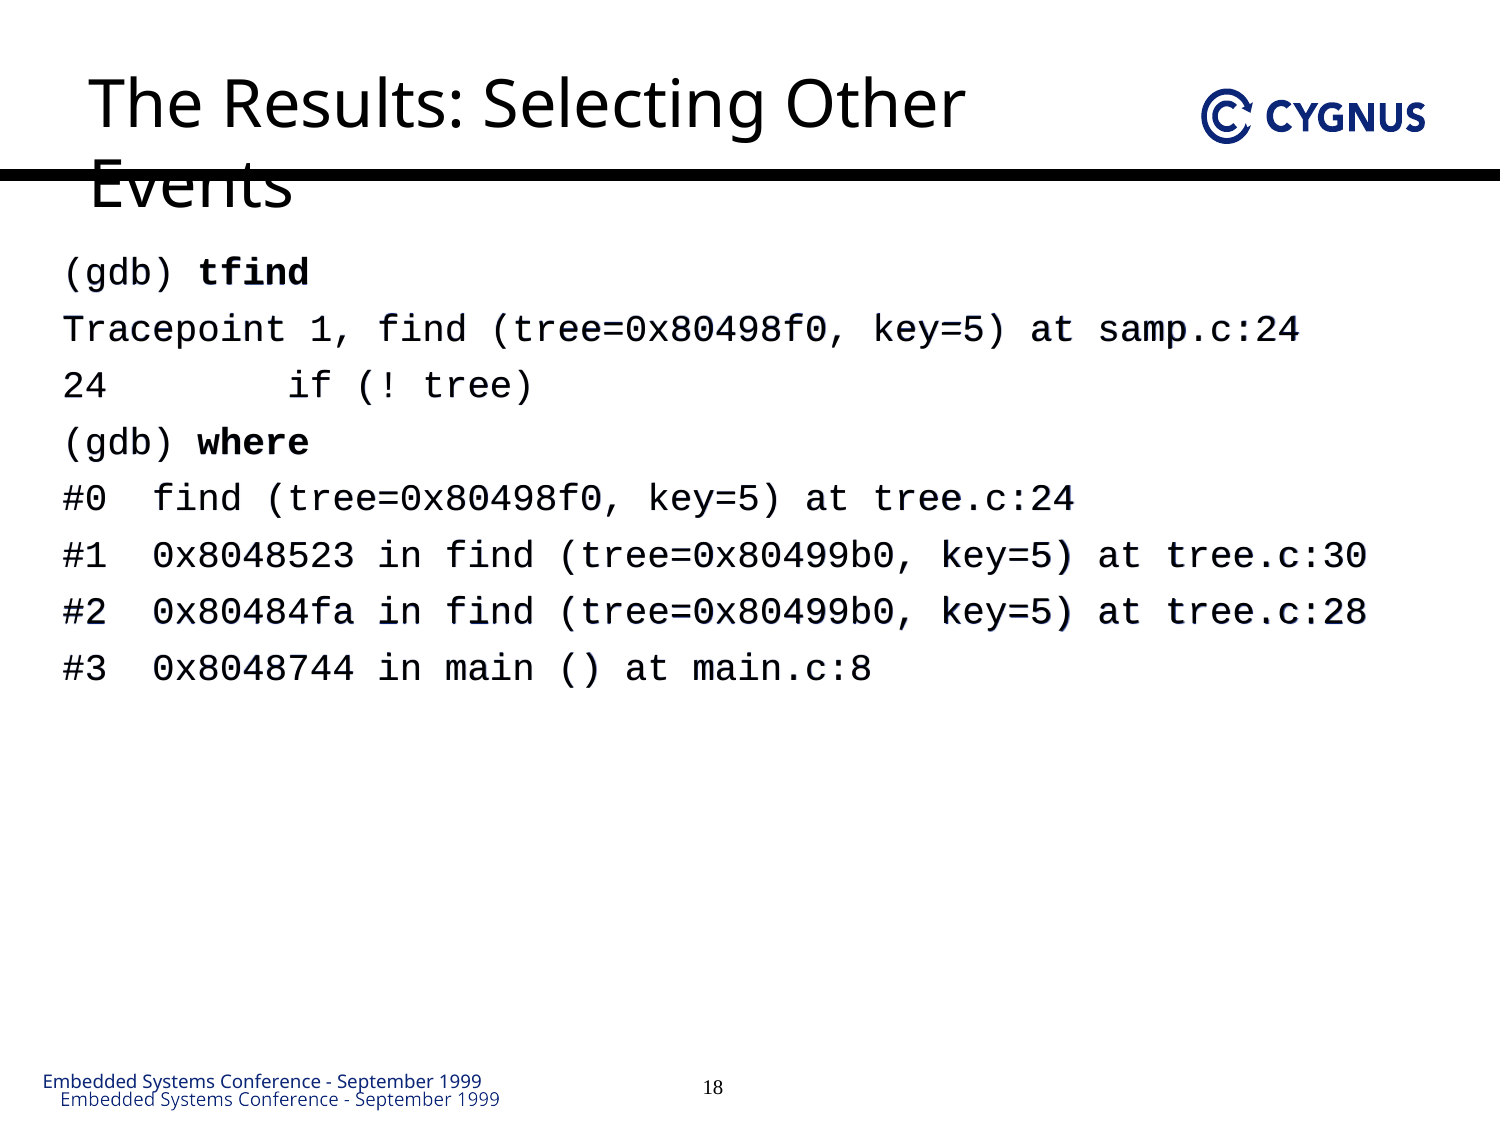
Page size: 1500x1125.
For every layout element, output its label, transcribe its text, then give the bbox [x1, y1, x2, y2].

list (gdb) tfind Tracepoint 1, find (tree=0x80498f0, key=5) at samp.c:24 24 if (! tree) (gdb) where #0 find (tree=0x80498f0, key=5) at tree.c:24 #1 0x8048523 in find (tree=0x80499b0, key=5) at tree.c:30 #2 0x80484fa in find (tree=0x80499b0, key=5) at tree.c:28 #3 0x8048744 in main () at main.c:8 [62, 237, 1438, 818]
title The Results: Selecting Other Events [88, 62, 1189, 134]
